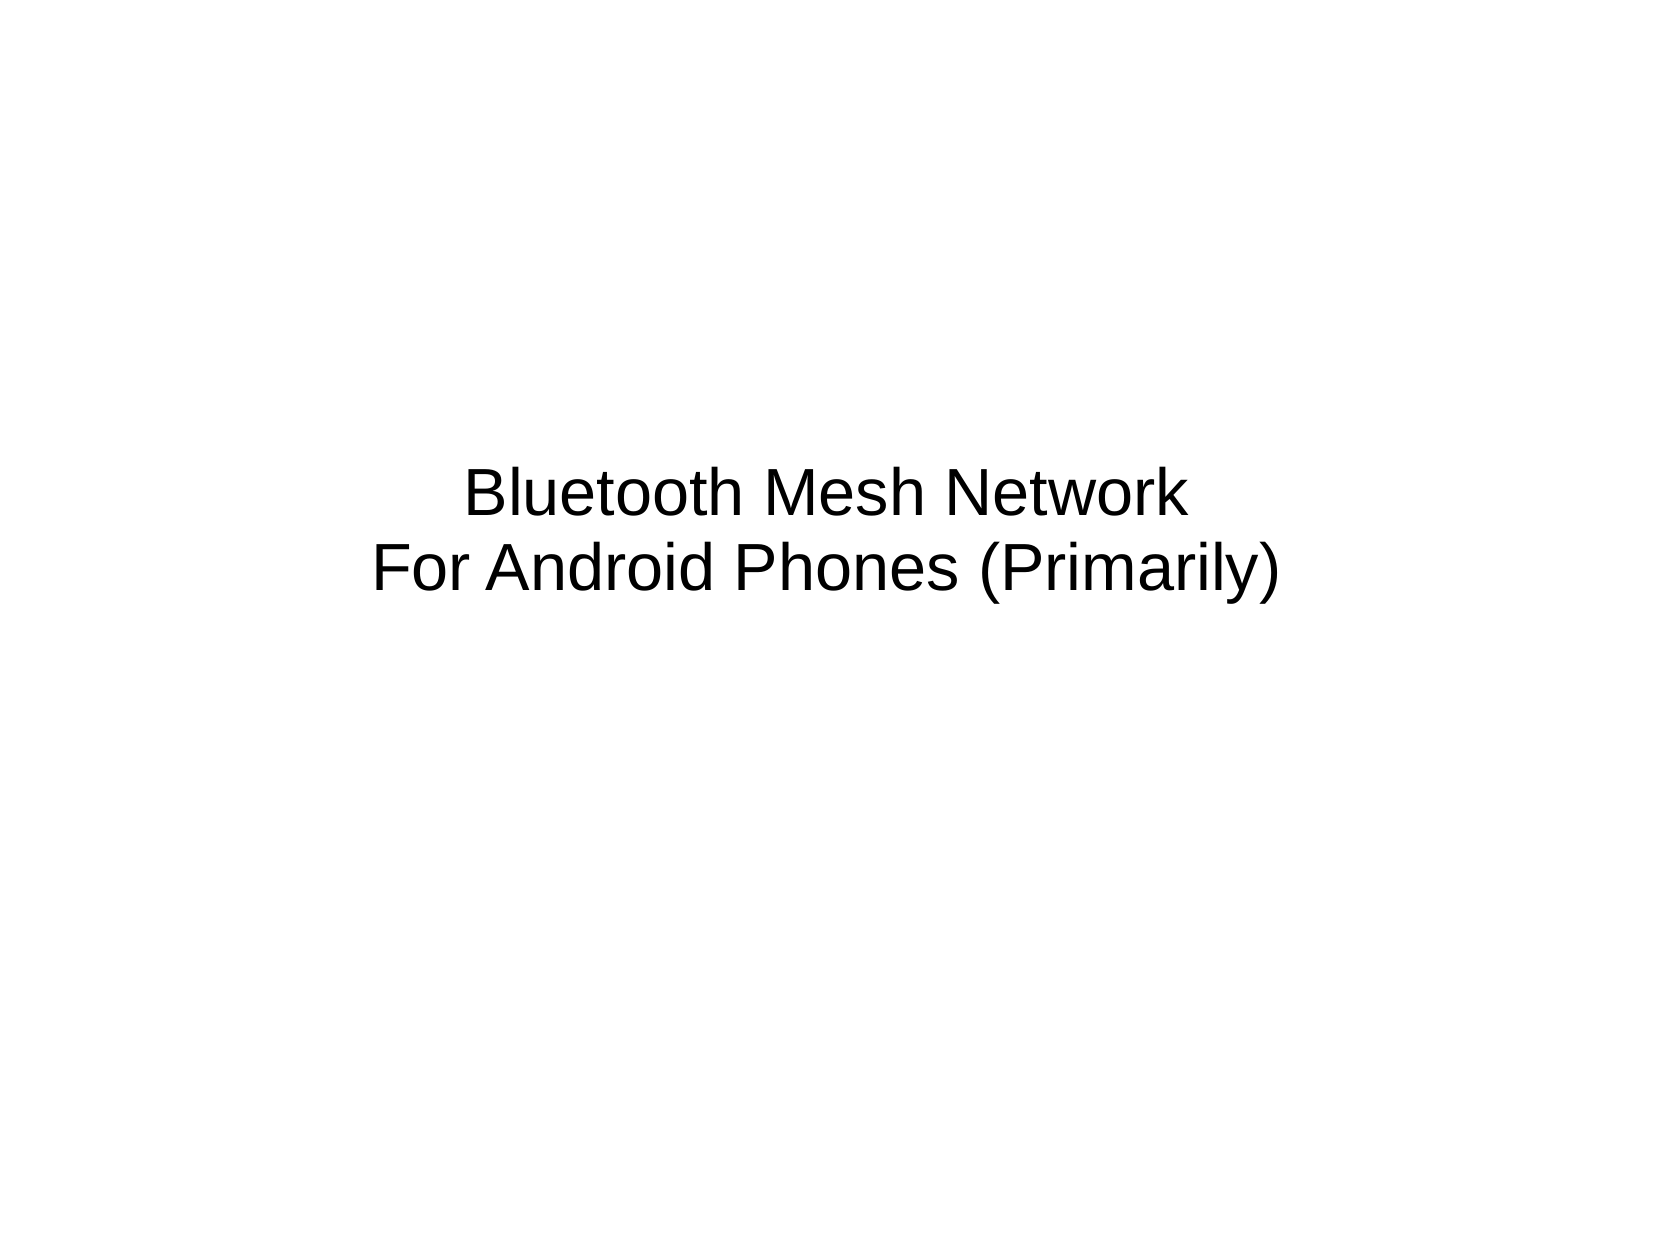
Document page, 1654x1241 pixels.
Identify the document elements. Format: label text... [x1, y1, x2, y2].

subtitle Bluetooth Mesh Network For Android Phones (Primarily) [82, 49, 1571, 1010]
